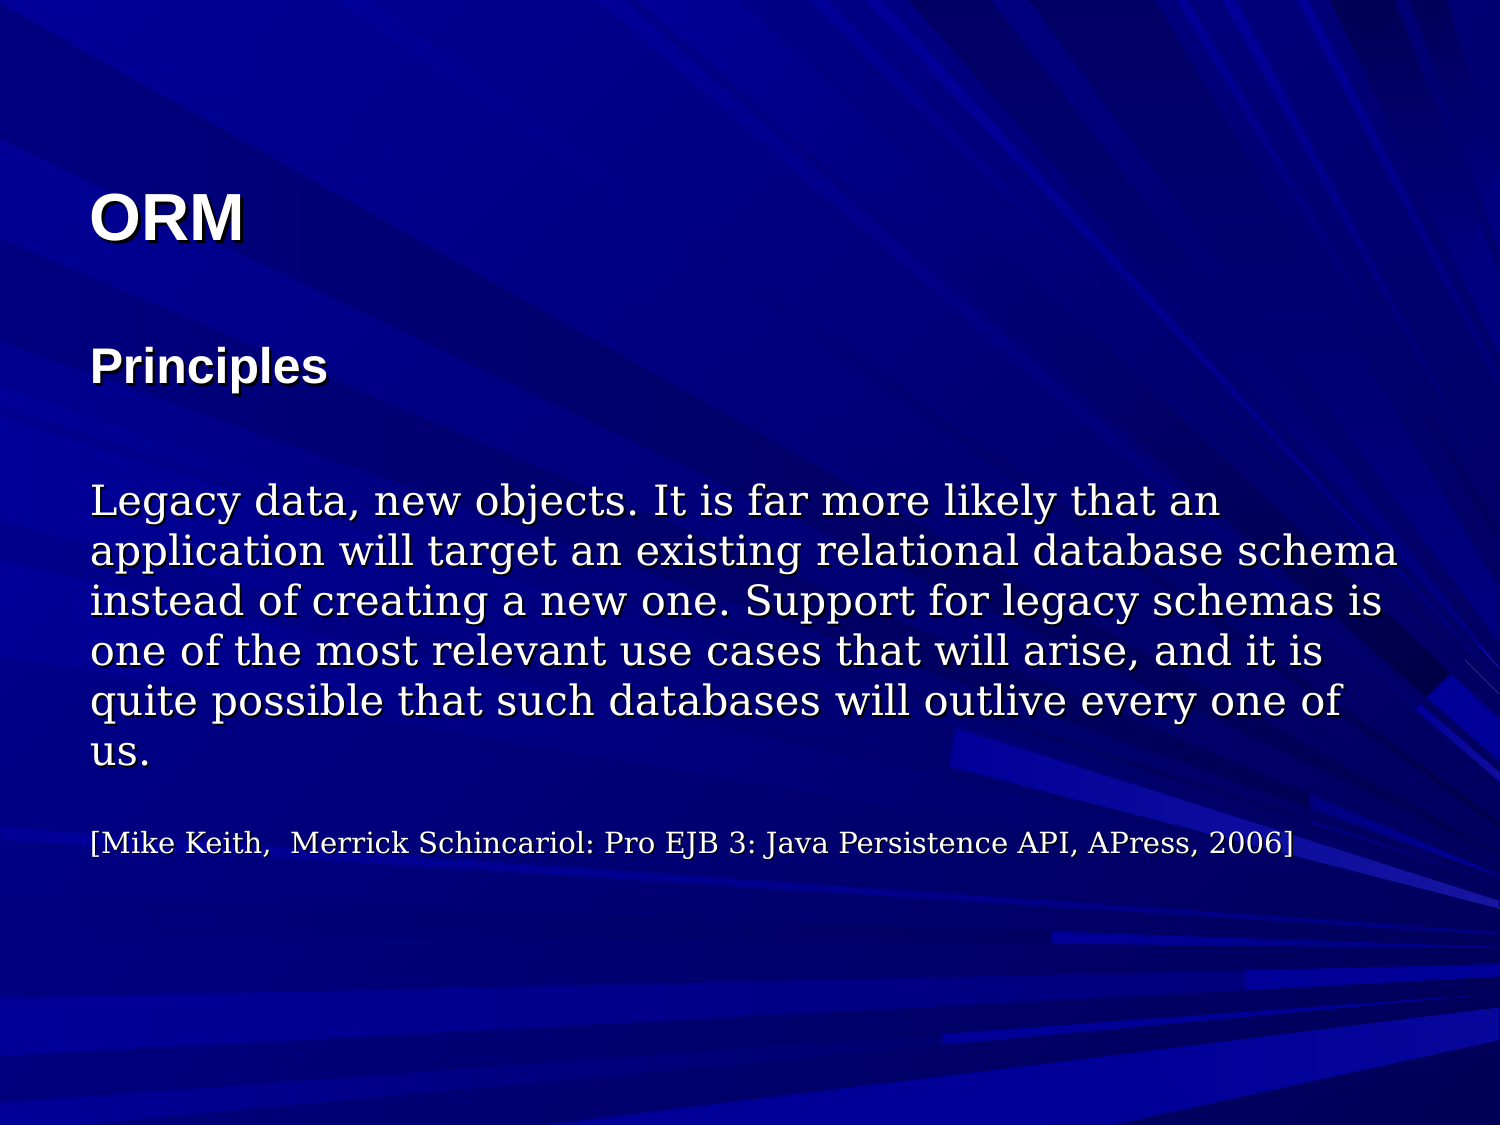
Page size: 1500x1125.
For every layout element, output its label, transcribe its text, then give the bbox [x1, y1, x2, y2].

title ORM Principles Legacy data, new objects. It is far more likely that an application will target an existing relational database schema instead of creating a new one. Support for legacy schemas is one of the most relevant use cases that will arise, and it is quite possible that such databases will outlive every one of us. [Mike Keith, Merrick Schincariol: Pro EJB 3: Java Persistence API, APress, 2006] [75, 191, 1426, 842]
